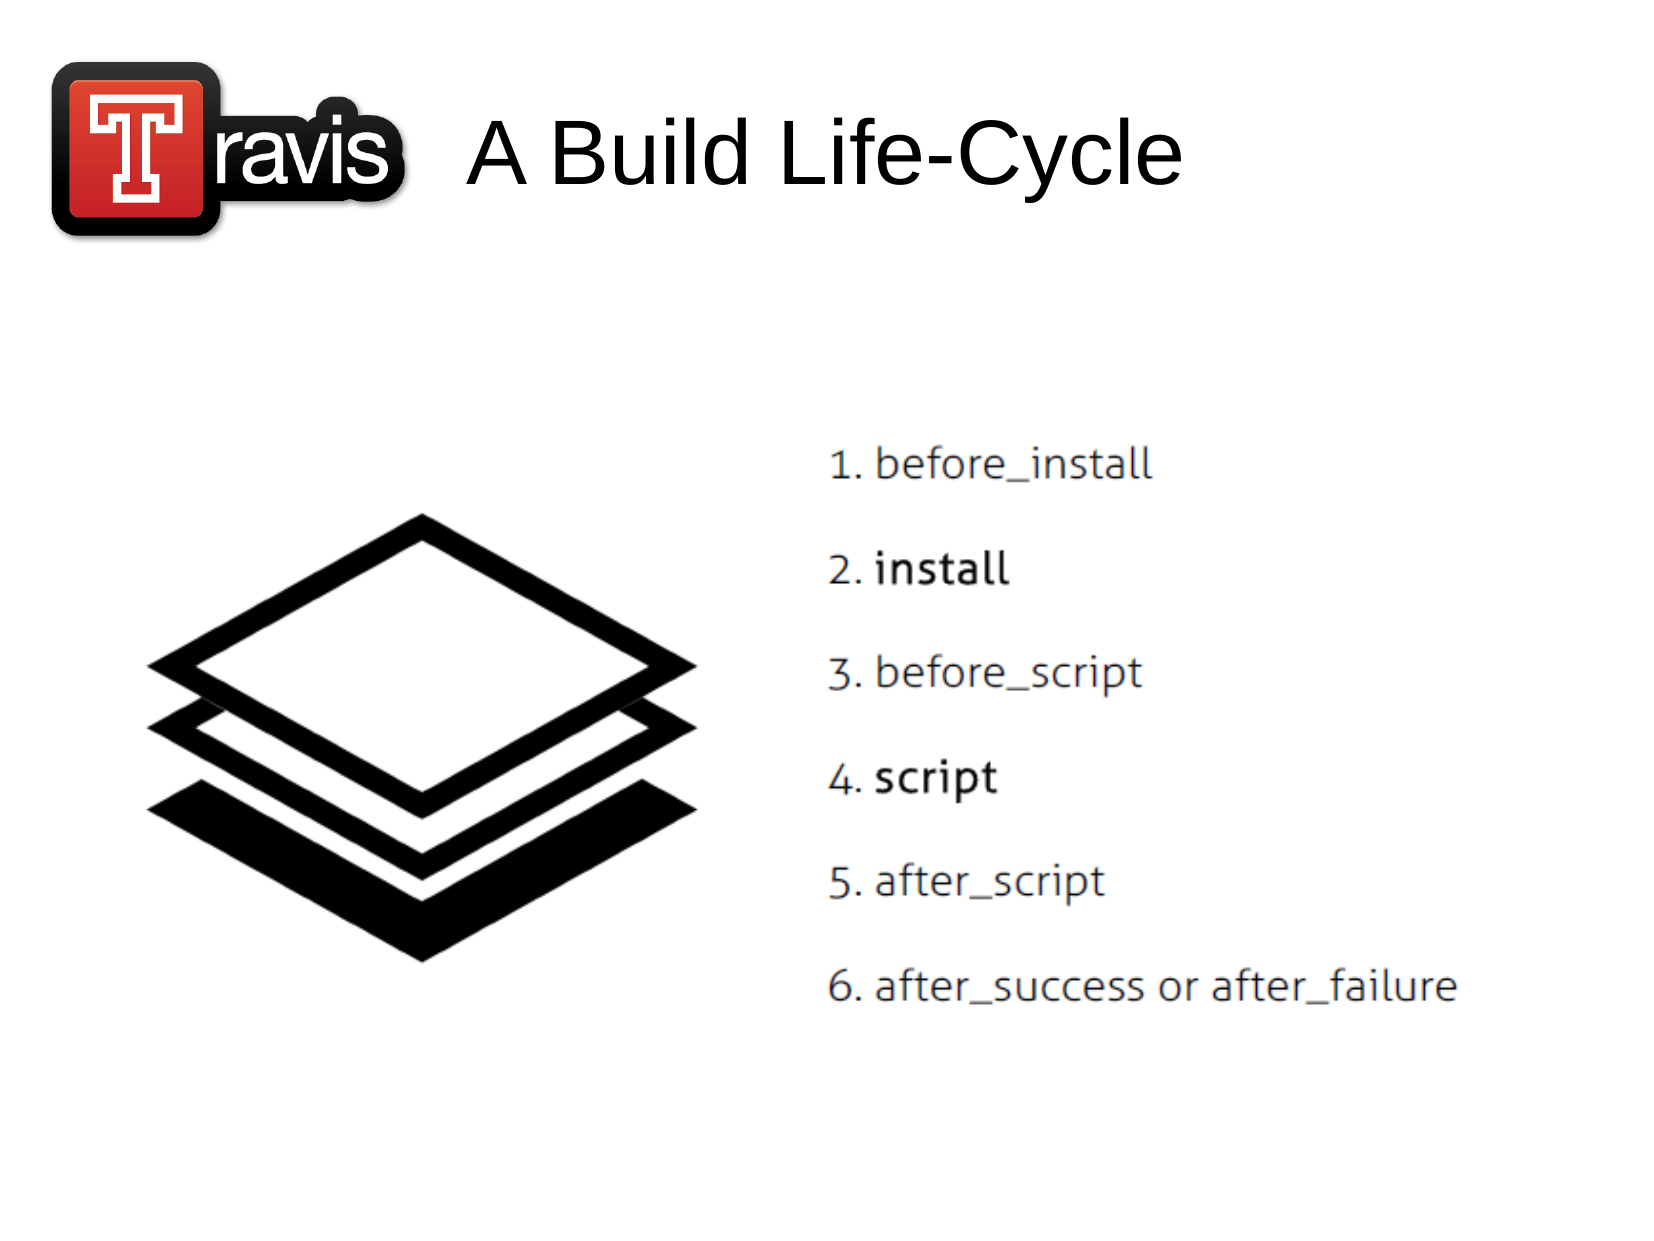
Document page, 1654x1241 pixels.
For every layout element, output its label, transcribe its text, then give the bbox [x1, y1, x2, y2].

picture [35, 58, 1630, 1193]
title A Build Life-Cycle [82, 49, 1571, 224]
